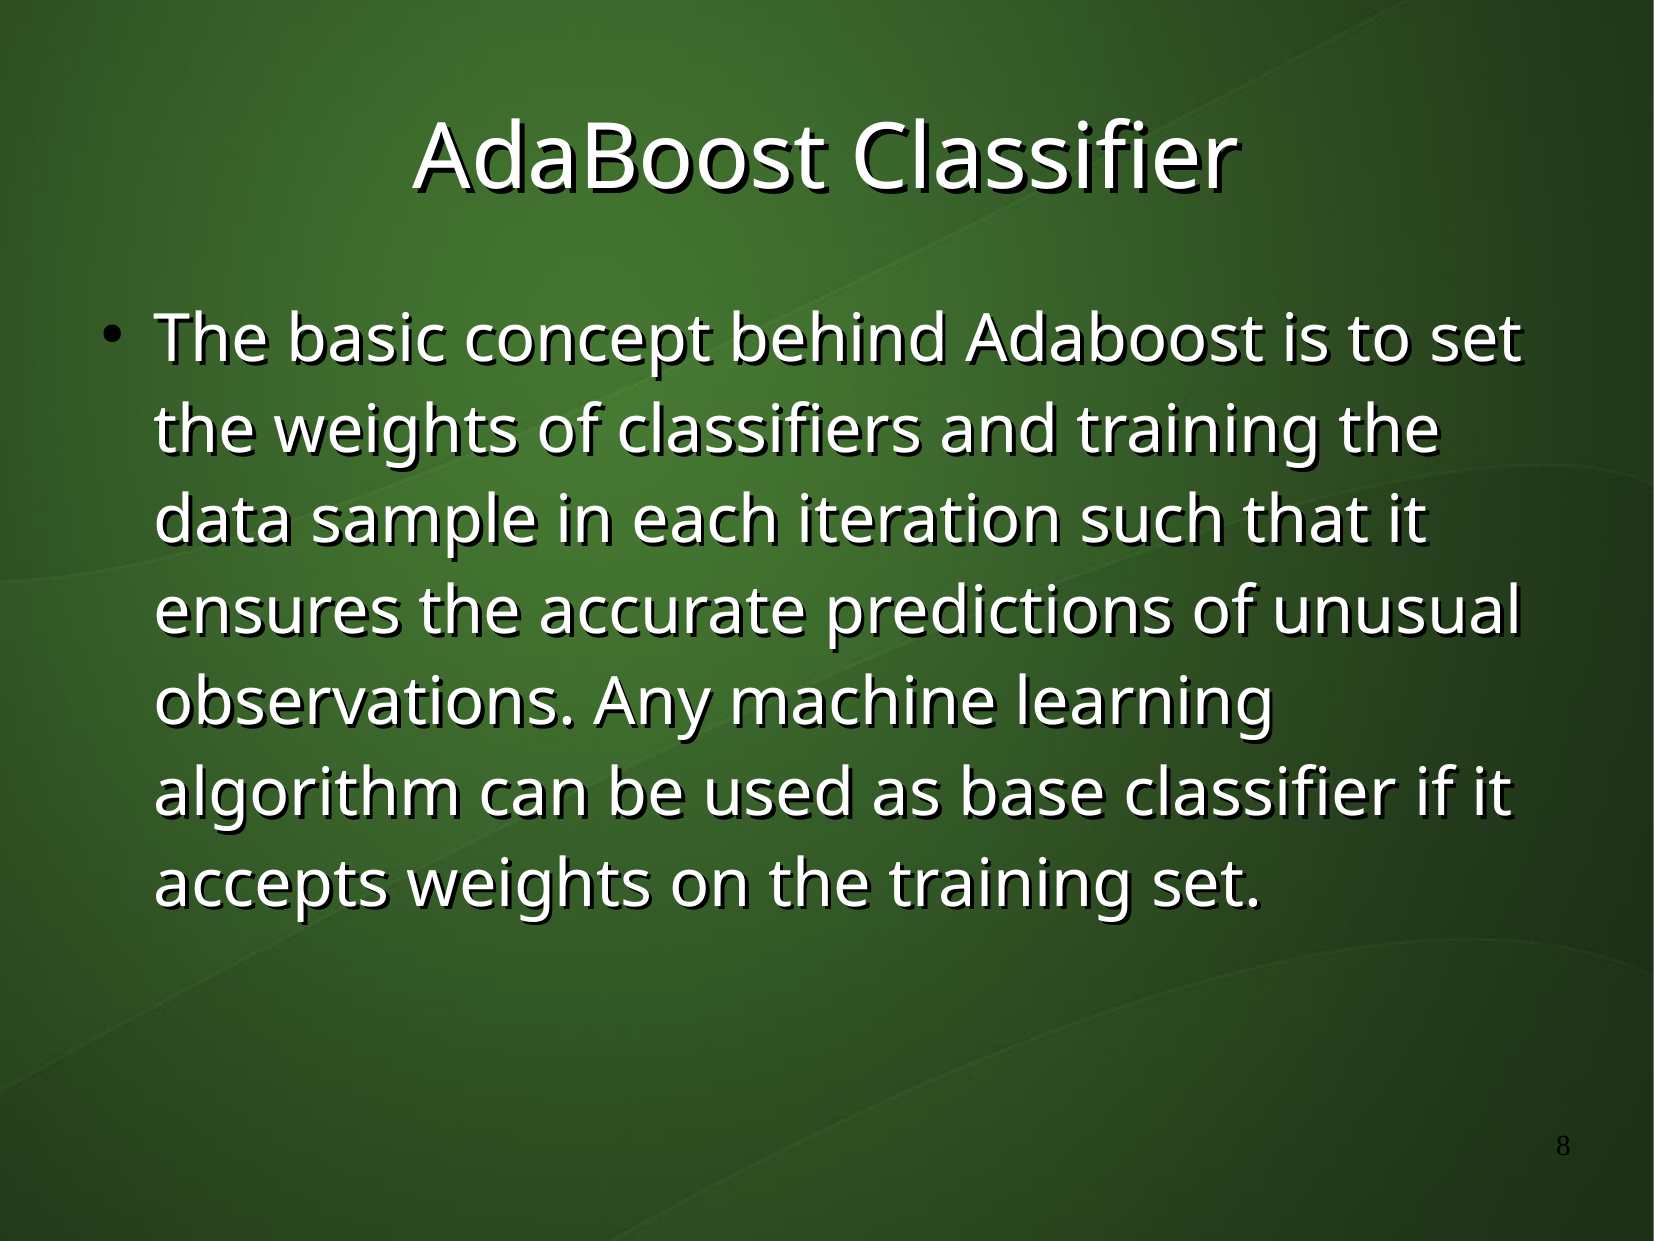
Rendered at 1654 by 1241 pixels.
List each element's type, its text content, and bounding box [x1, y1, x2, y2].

title AdaBoost Classifier [82, 49, 1571, 257]
list The basic concept behind Adaboost is to set the weights of classifiers and training the data sample in each iteration such that it ensures the accurate predictions of unusual observations. Any machine learning algorithm can be used as base classifier if it accepts weights on the training set. [82, 290, 1571, 1010]
picture [0, 0, 1654, 1241]
